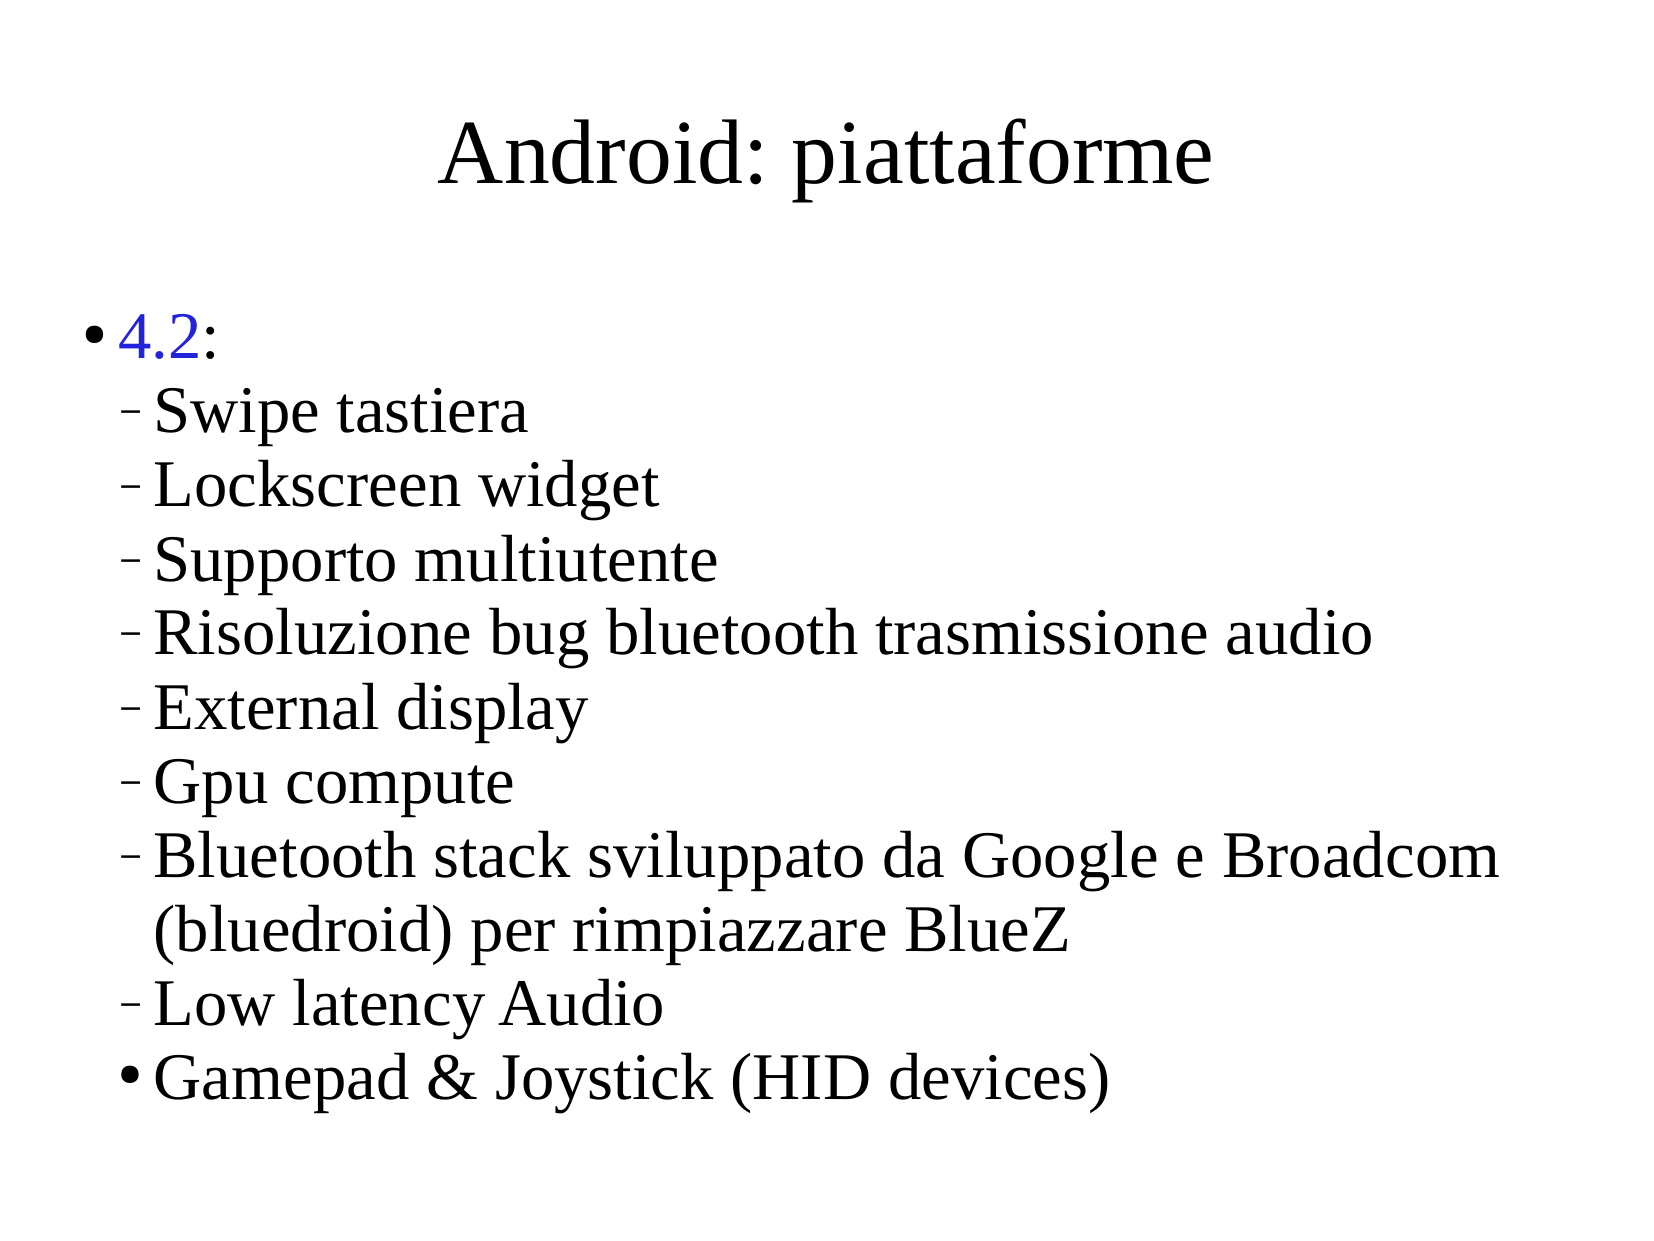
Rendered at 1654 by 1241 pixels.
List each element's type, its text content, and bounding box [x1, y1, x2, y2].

title Android: piattaforme [82, 49, 1571, 257]
subtitle 4.2: Swipe tastiera Lockscreen widget Supporto multiutente Risoluzione bug bluetooth trasmissione audio External display Gpu compute Bluetooth stack sviluppato da Google e Broadcom (bluedroid) per rimpiazzare BlueZ Low latency Audio Gamepad & Joystick (HID devices) [82, 299, 1571, 1114]
